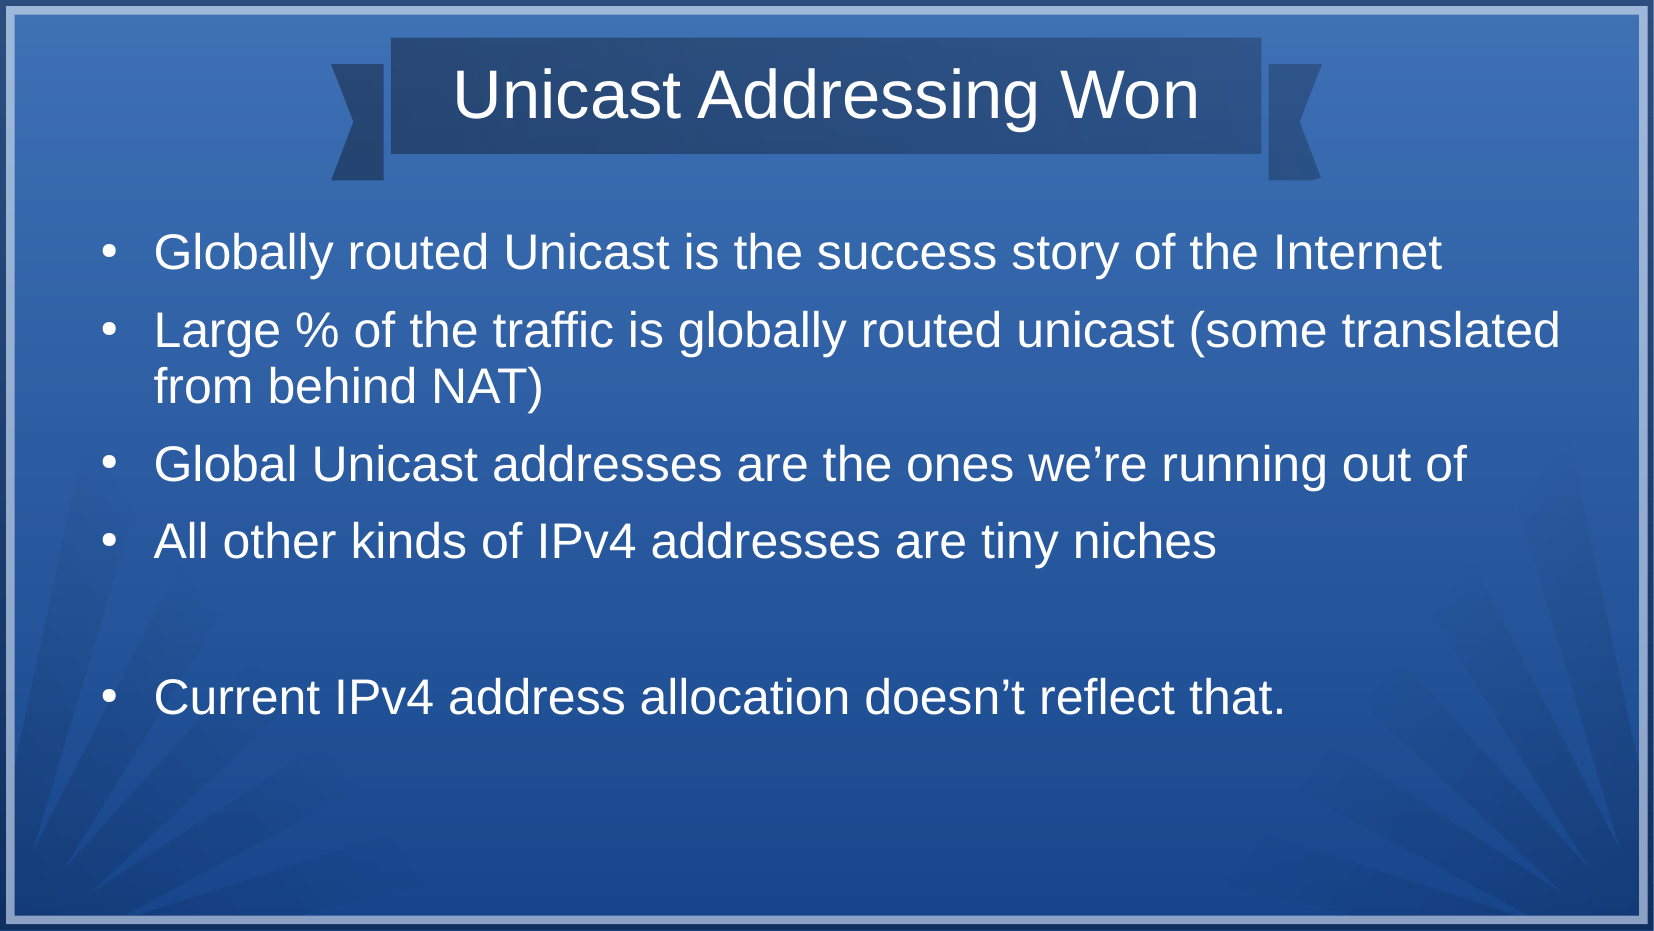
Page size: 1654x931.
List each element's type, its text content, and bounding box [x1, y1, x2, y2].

title Unicast Addressing Won [389, 35, 1264, 154]
list Globally routed Unicast is the success story of the Internet Large % of the traffic is globally routed unicast (some translated from behind NAT) Global Unicast addresses are the ones we’re running out of All other kinds of IPv4 addresses are tiny niches Current IPv4 address allocation doesn’t reflect that. [82, 224, 1571, 848]
